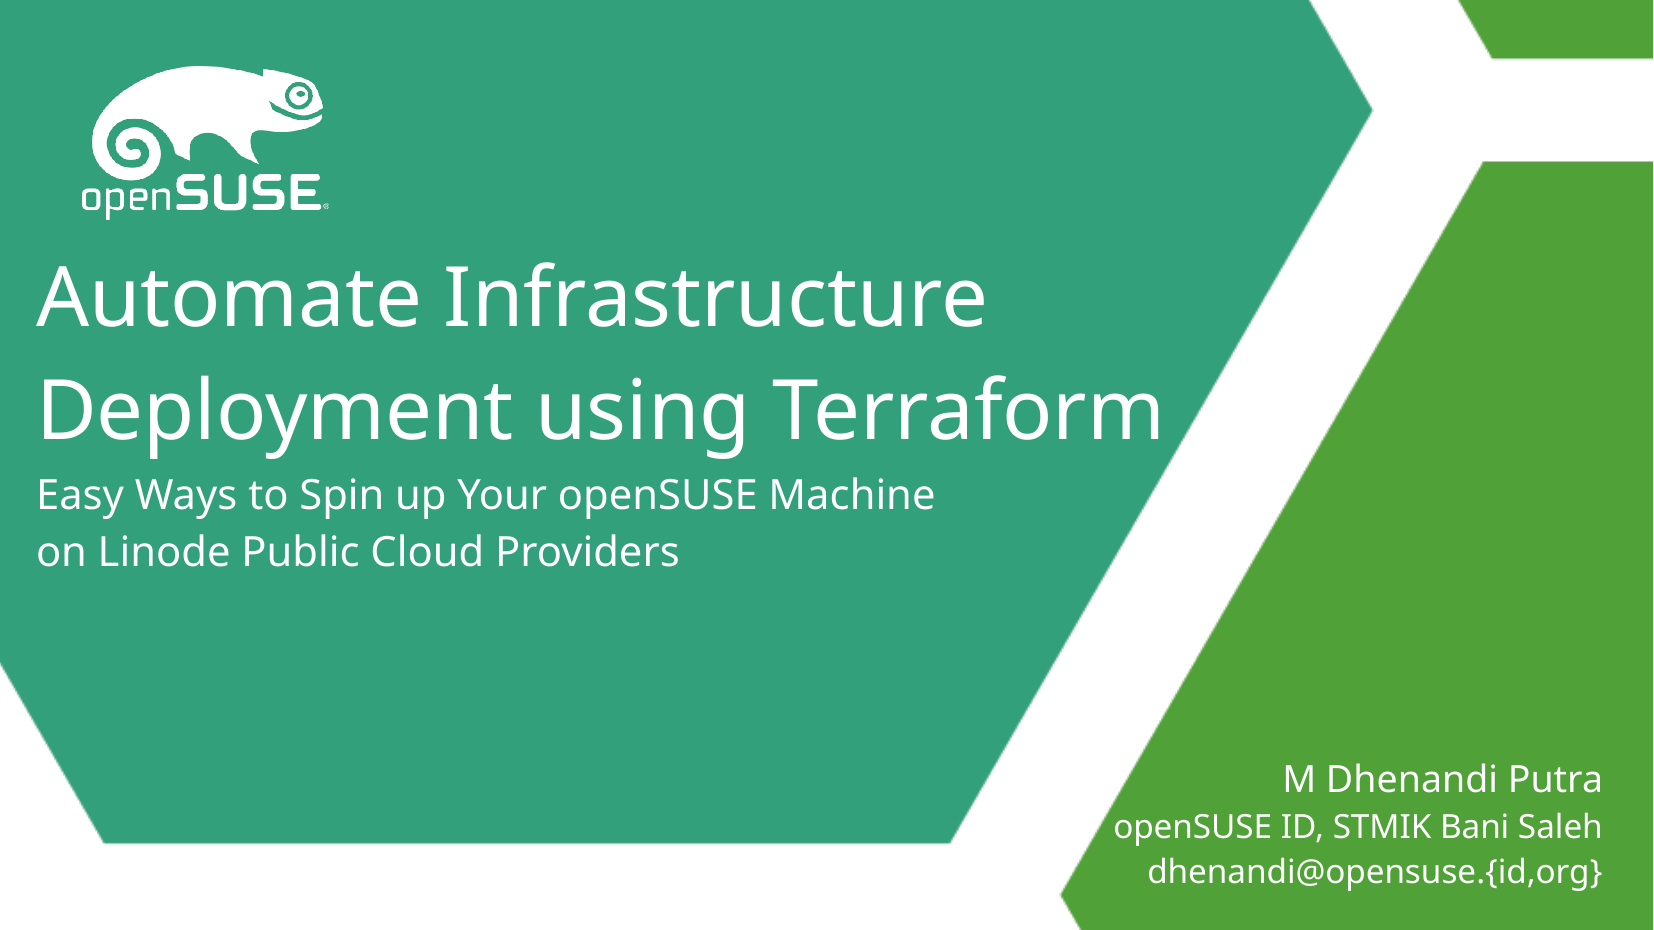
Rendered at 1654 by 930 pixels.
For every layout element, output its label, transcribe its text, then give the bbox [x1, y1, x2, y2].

title Automate Infrastructure Deployment using Terraform Easy Ways to Spin up Your openSUSE Machine on Linode Public Cloud Providers [35, 156, 1178, 660]
picture [0, 0, 1654, 930]
subtitle M Dhenandi Putra openSUSE ID, STMIK Bani Saleh dhenandi@opensuse.{id,org} [1071, 692, 1604, 930]
